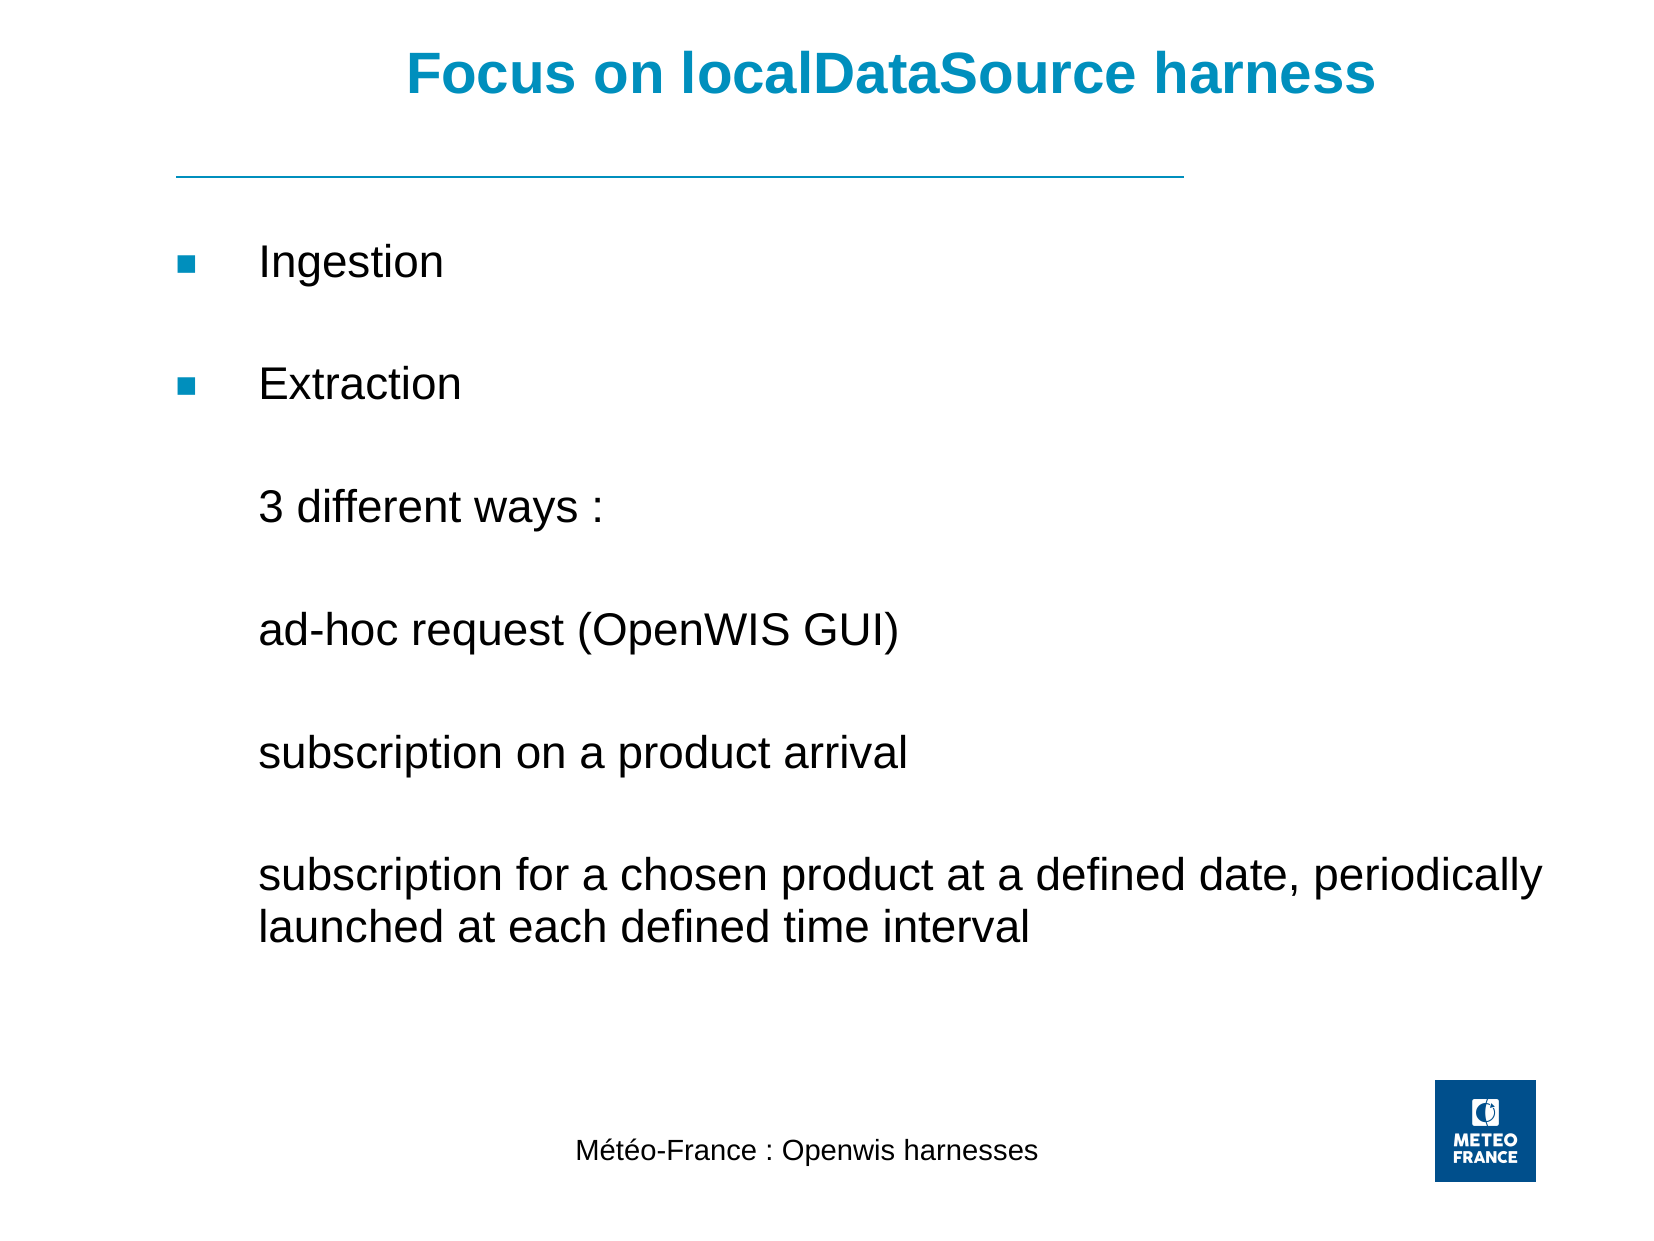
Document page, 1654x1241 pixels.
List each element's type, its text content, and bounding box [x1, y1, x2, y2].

title Focus on localDataSource harness [176, 24, 1609, 122]
list Ingestion Extraction 3 different ways : ad-hoc request (OpenWIS GUI) subscription on a product arrival subscription for a chosen product at a defined date, periodically launched at each defined time interval [157, 235, 1571, 1010]
picture [1435, 1080, 1536, 1182]
